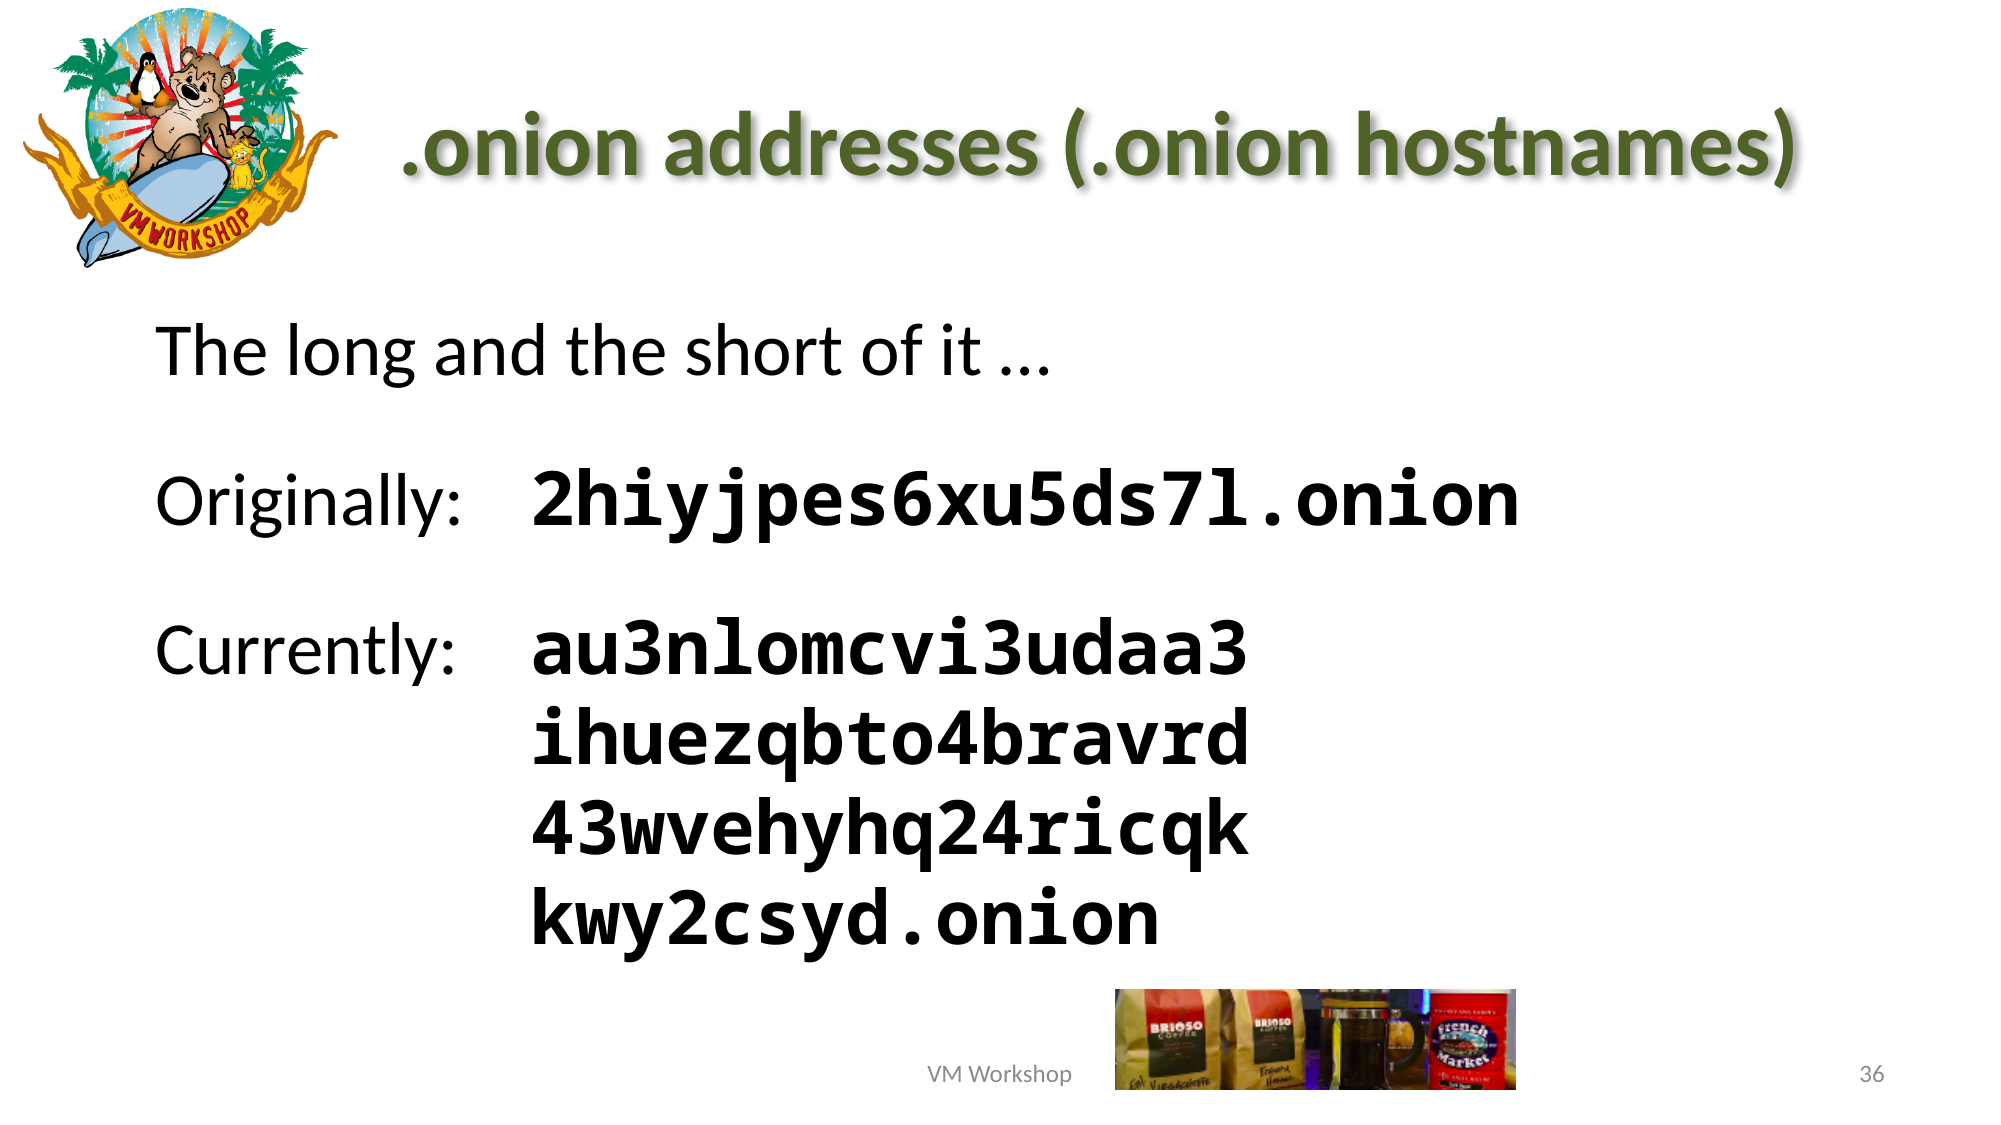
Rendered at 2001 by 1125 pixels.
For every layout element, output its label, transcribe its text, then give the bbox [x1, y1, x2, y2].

title .onion addresses (.onion hostnames) [383, 45, 1913, 233]
list The long and the short of it … Originally: 2hiyjpes6xu5ds7l.onion Currently: au3nlomcvi3udaa3 ihuezqbto4bravrd 43wvehyhq24ricqk kwy2csyd.onion [155, 299, 1876, 1066]
picture [1115, 1066, 1516, 1090]
picture [23, 8, 338, 269]
